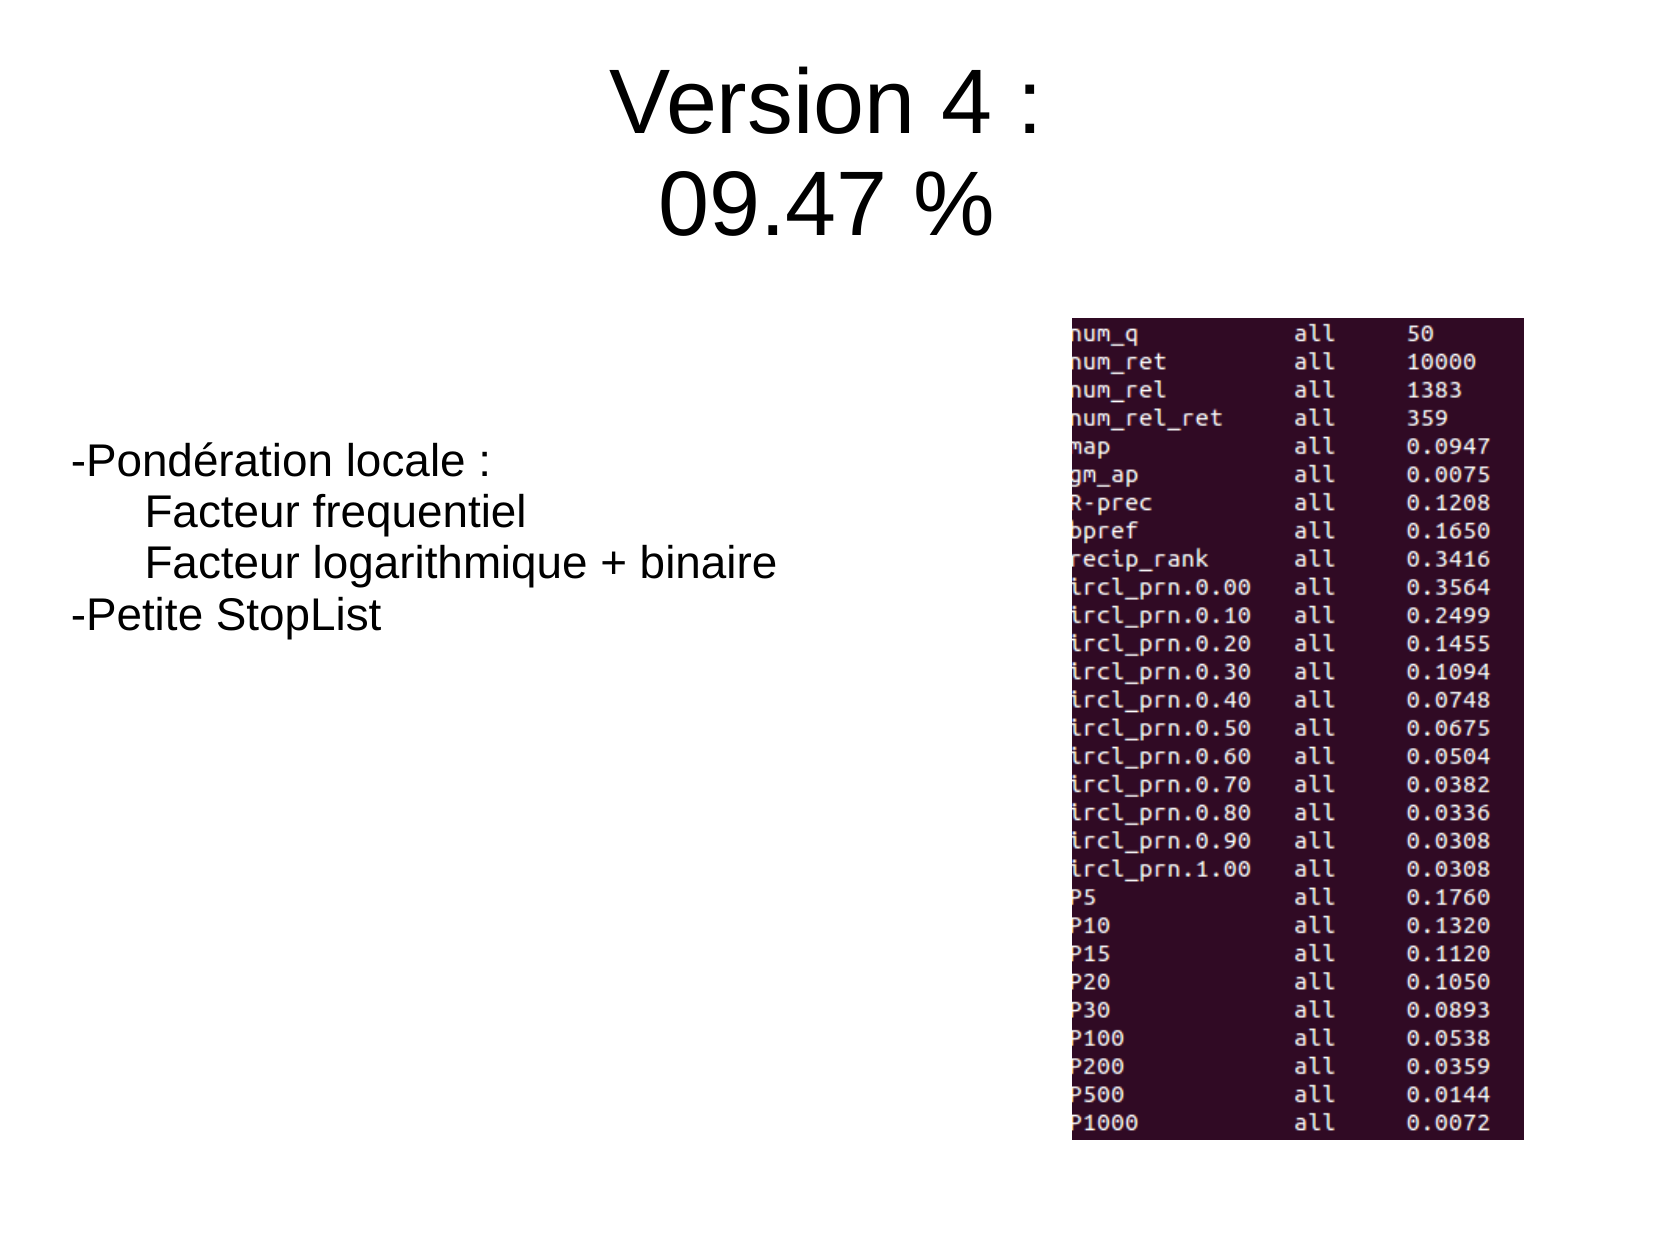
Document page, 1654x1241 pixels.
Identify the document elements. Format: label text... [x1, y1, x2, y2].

picture [1072, 318, 1524, 1140]
title Version 4 : 09.47 % [82, 49, 1571, 257]
text_box -Pondération locale : Facteur frequentiel Facteur logarithmique + binaire -Petite StopList [70, 330, 1063, 745]
